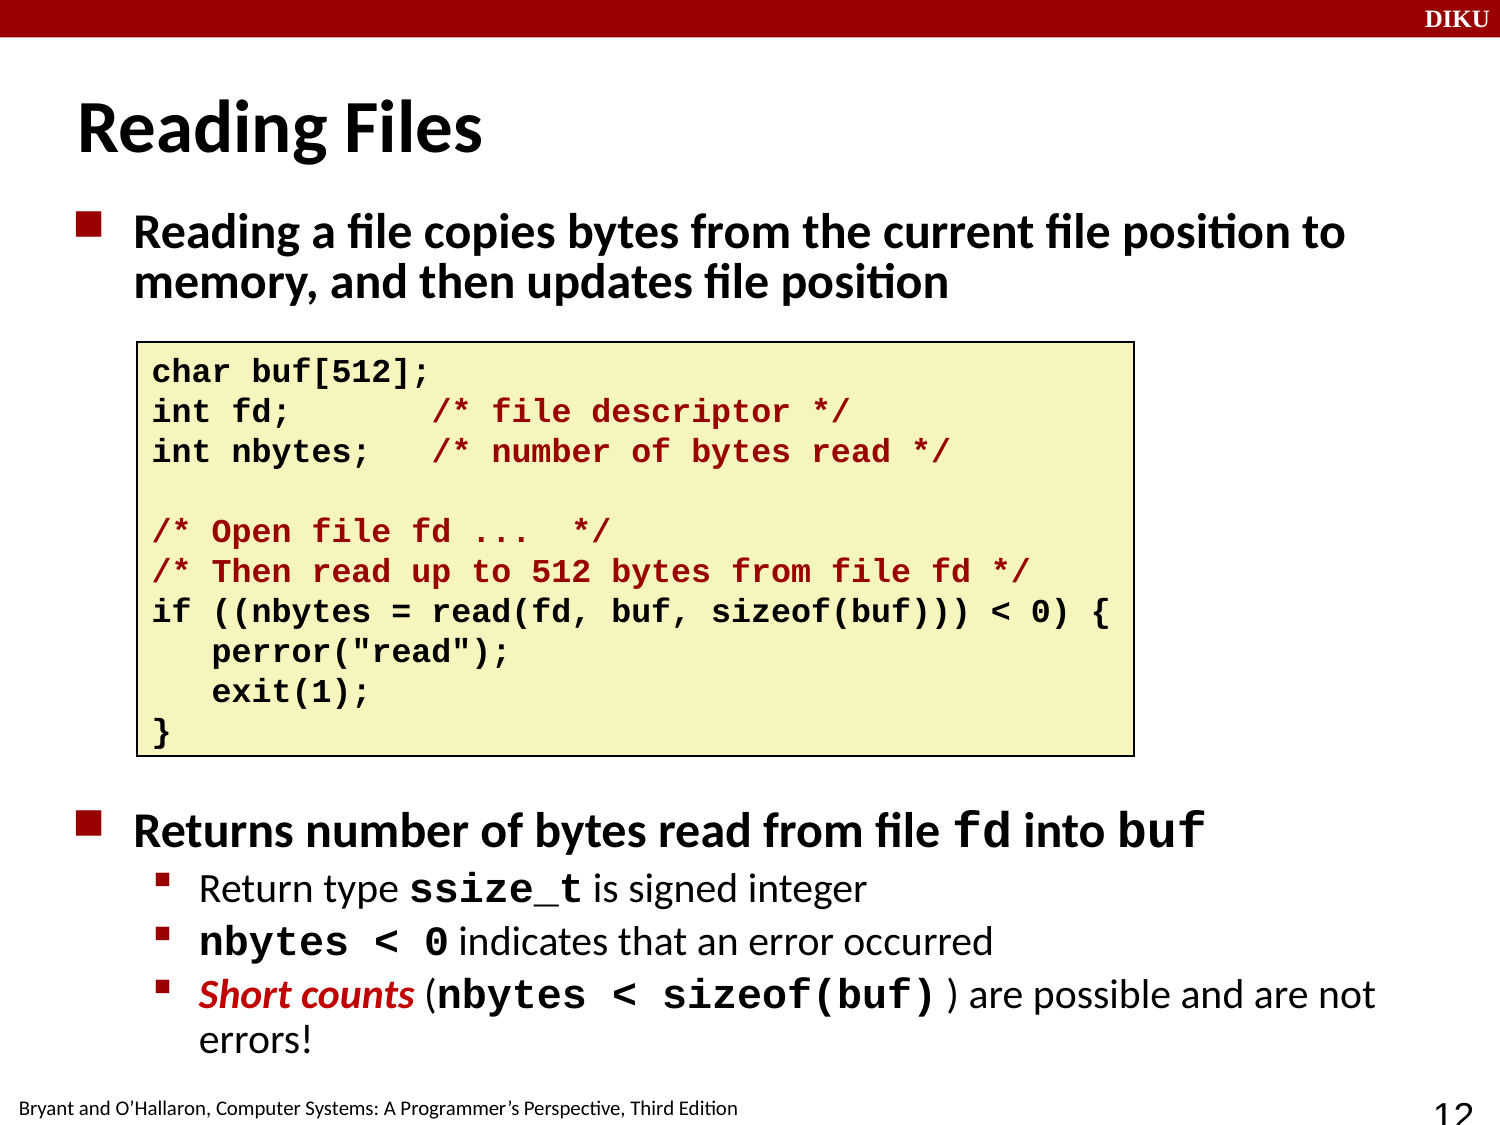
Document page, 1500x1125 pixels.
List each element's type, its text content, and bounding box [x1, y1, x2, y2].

text_box Reading Files [62, 75, 1128, 169]
text_box Reading a file copies bytes from the current file position to memory, and then updates file position Returns number of bytes read from file fd into buf Return type ssize_t is signed integer nbytes < 0 indicates that an error occurred Short counts (nbytes < sizeof(buf) ) are possible and are not errors! [62, 199, 1425, 1063]
text_box char buf[512]; int fd; /* file descriptor */ int nbytes; /* number of bytes read */ /* Open file fd ... */ /* Then read up to 512 bytes from file fd */ if ((nbytes = read(fd, buf, sizeof(buf))) < 0) { perror("read"); exit(1); } [136, 342, 1134, 757]
